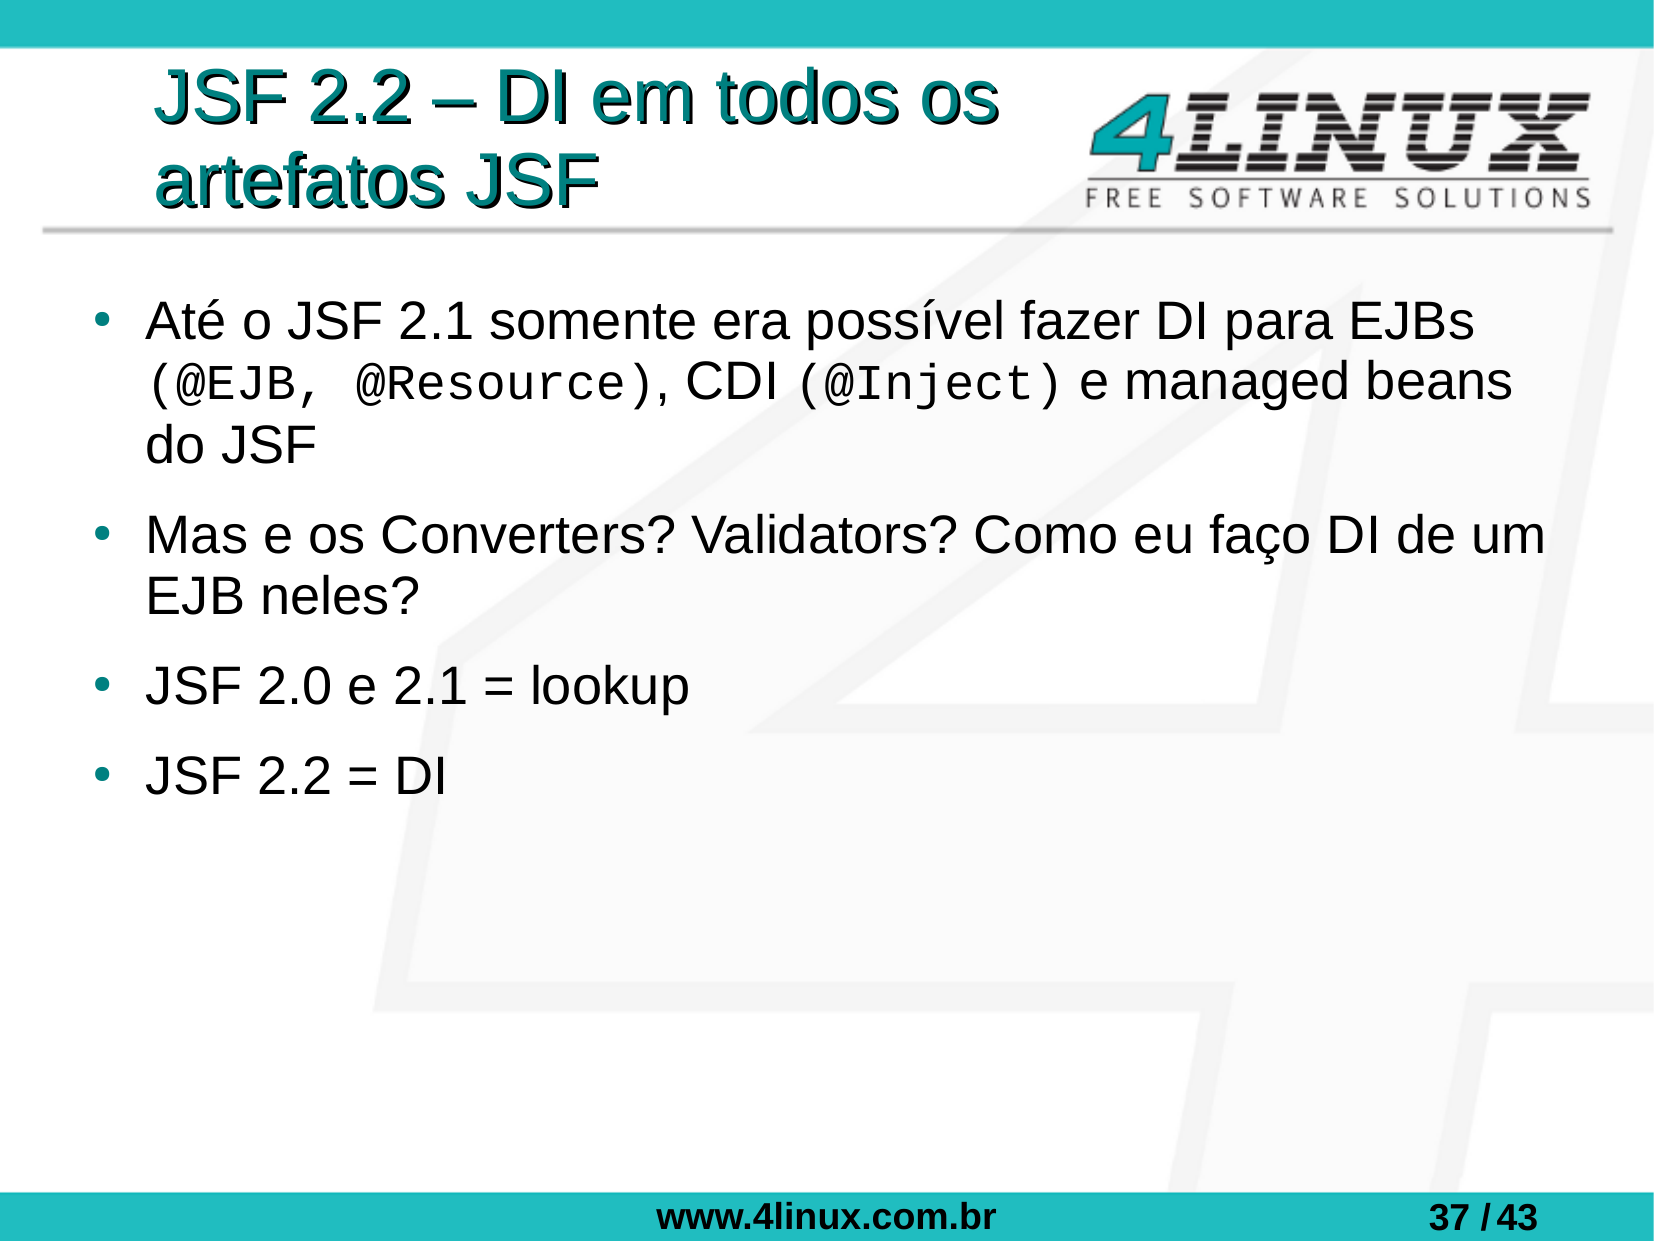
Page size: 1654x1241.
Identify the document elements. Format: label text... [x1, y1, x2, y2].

picture [0, 0, 1654, 1241]
list Até o JSF 2.1 somente era possível fazer DI para EJBs (@EJB, @Resource), CDI (@Inject) e managed beans do JSF Mas e os Converters? Validators? Como eu faço DI de um EJB neles? JSF 2.0 e 2.1 = lookup JSF 2.2 = DI [75, 290, 1564, 1163]
title JSF 2.2 – DI em todos os artefatos JSF [82, 49, 1051, 226]
